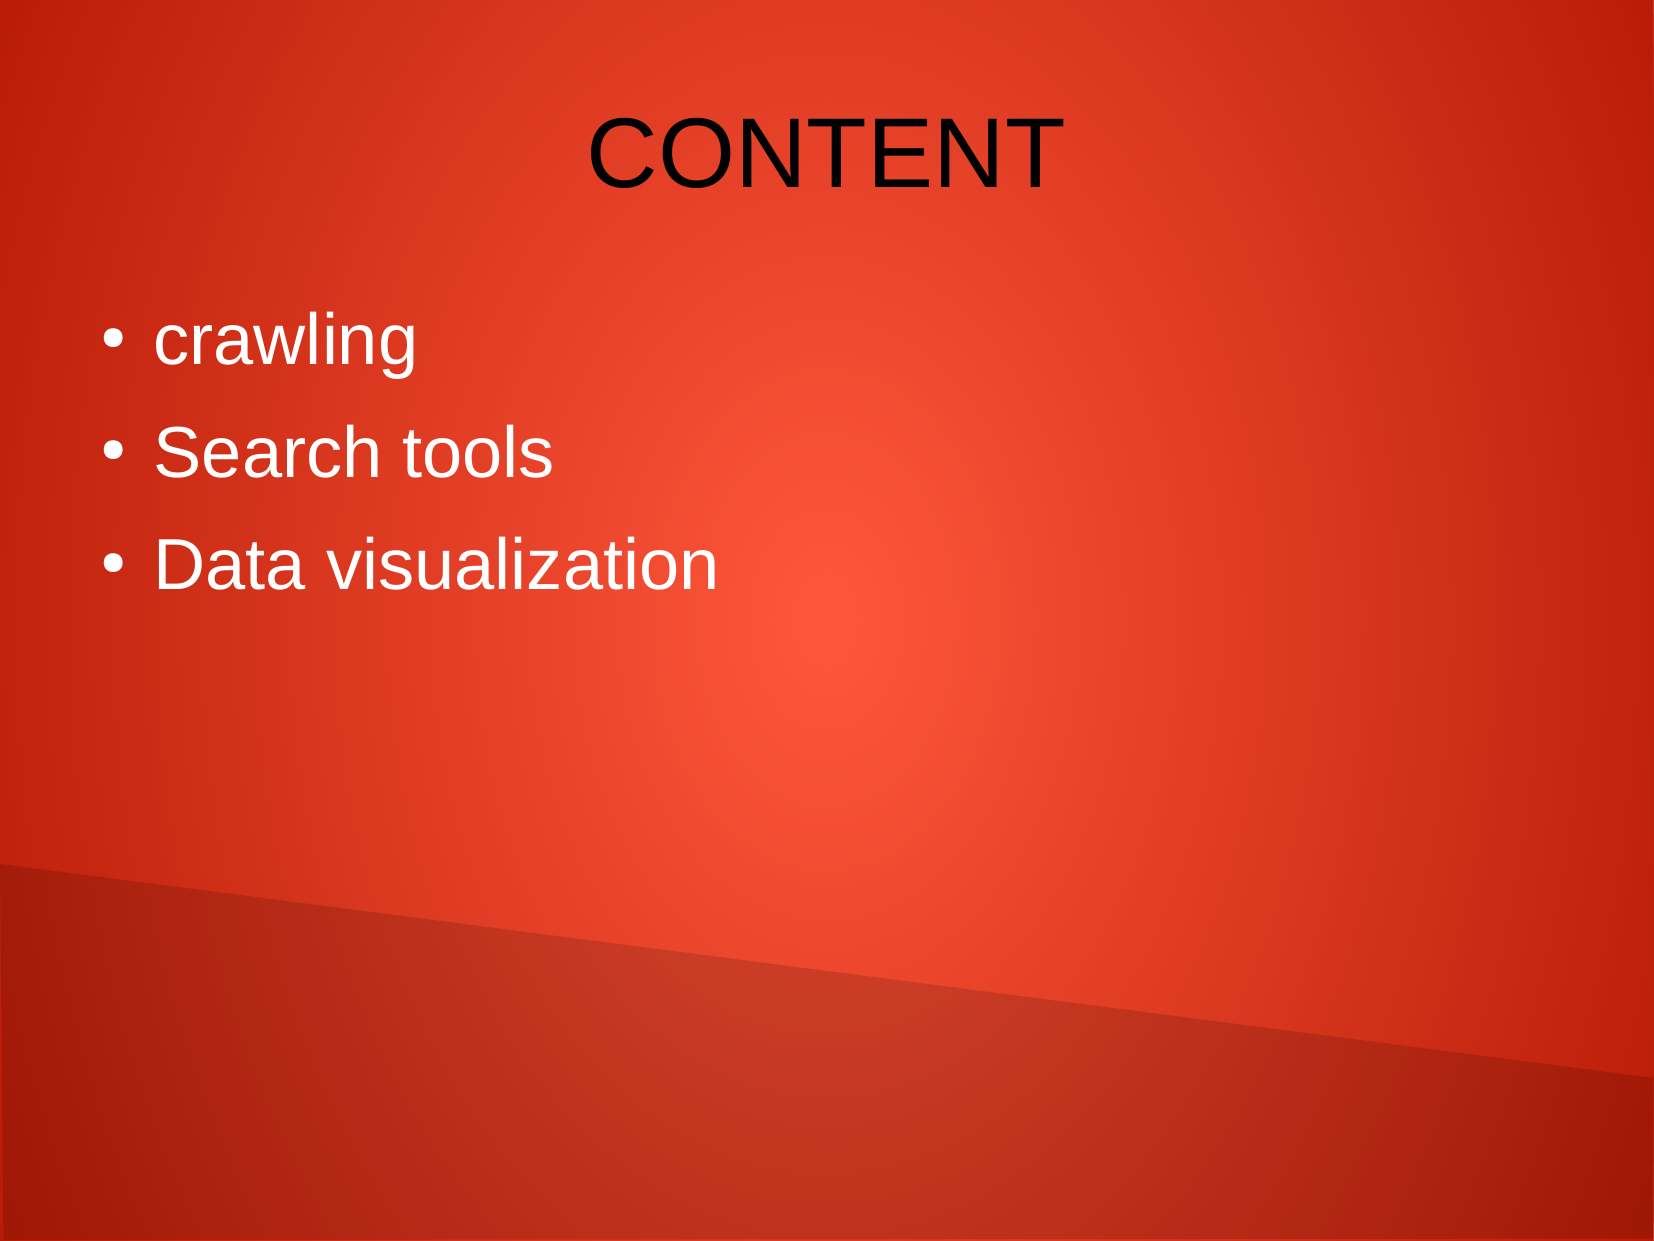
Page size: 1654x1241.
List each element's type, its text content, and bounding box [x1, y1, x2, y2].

title CONTENT [82, 49, 1571, 257]
list crawling Search tools Data visualization [82, 299, 1571, 1019]
